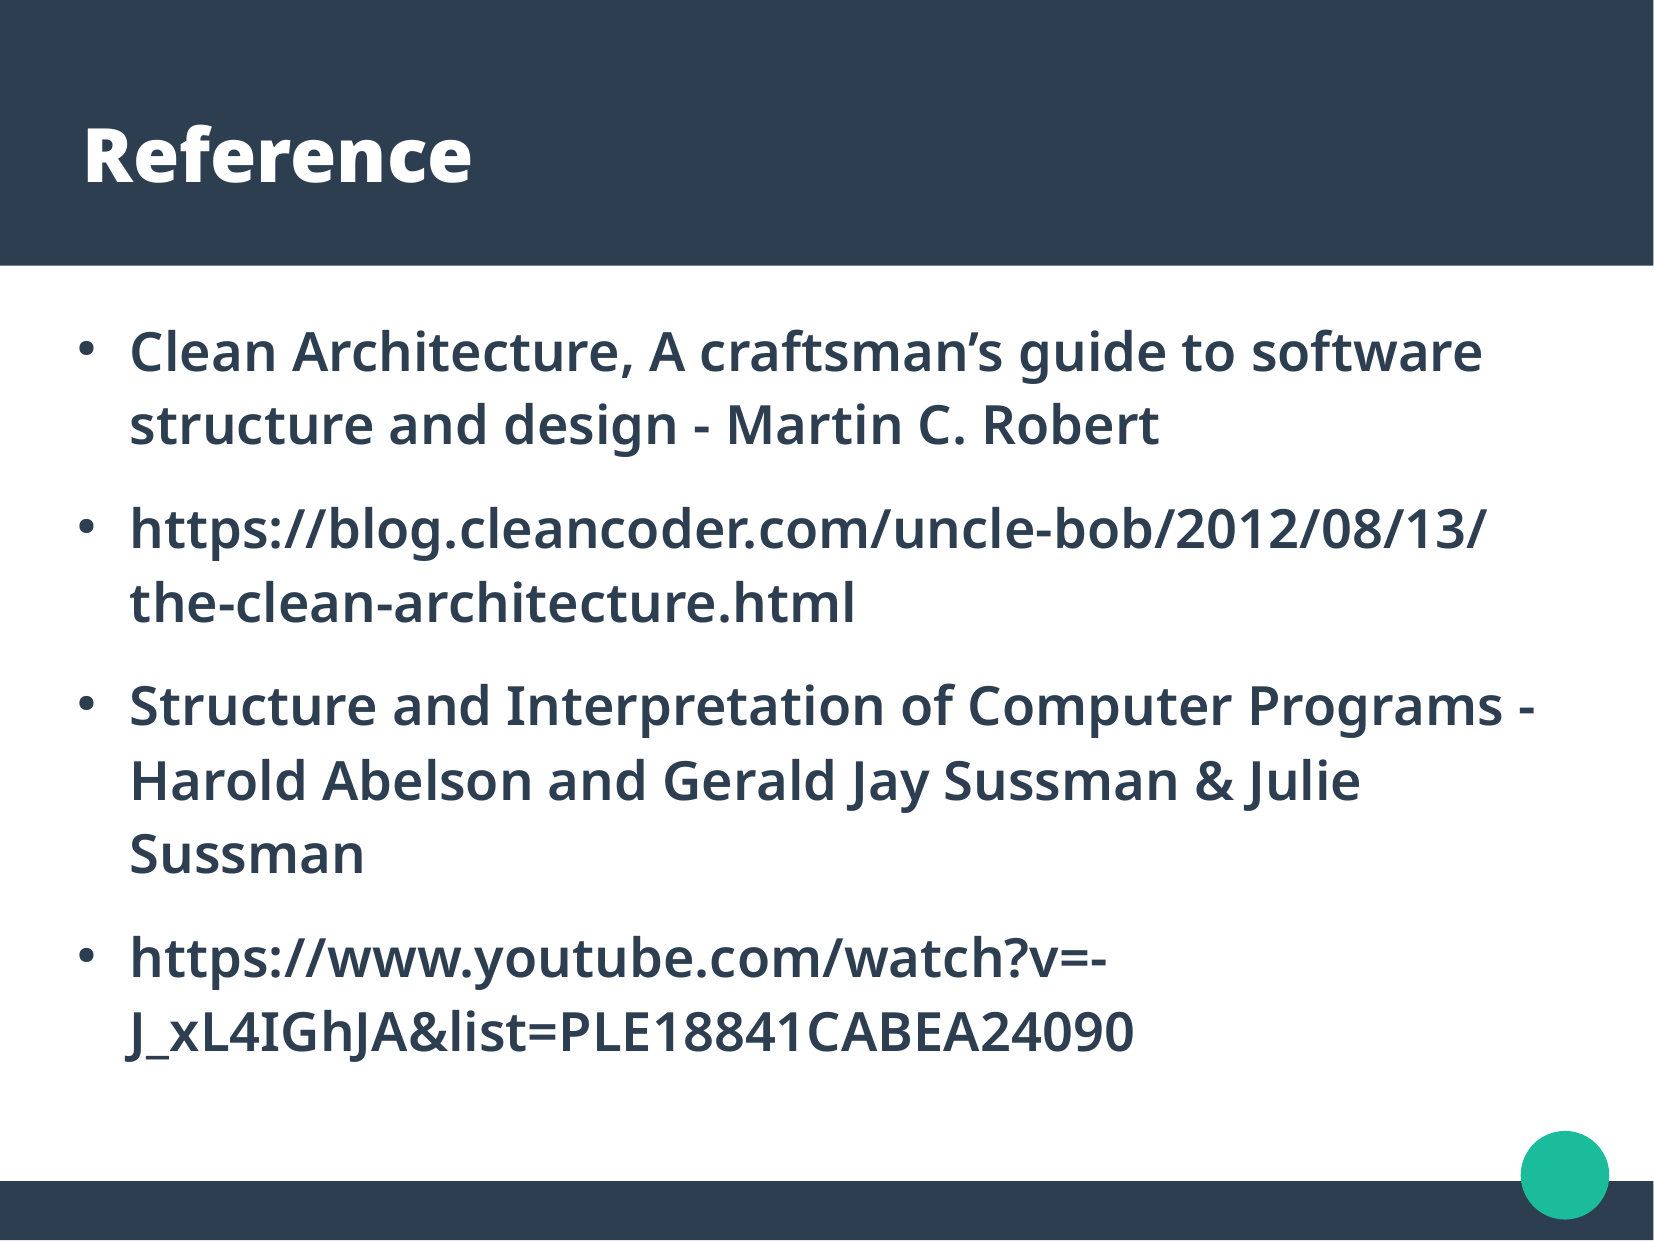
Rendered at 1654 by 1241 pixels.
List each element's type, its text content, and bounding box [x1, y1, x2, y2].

title Reference [82, 49, 1571, 257]
list Clean Architecture, A craftsman’s guide to software structure and design - Martin C. Robert https://blog.cleancoder.com/uncle-bob/2012/08/13/the-clean-architecture.html Structure and Interpretation of Computer Programs - Harold Abelson and Gerald Jay Sussman & Julie Sussman https://www.youtube.com/watch?v=-J_xL4IGhJA&list=PLE18841CABEA24090 [59, 312, 1595, 1146]
